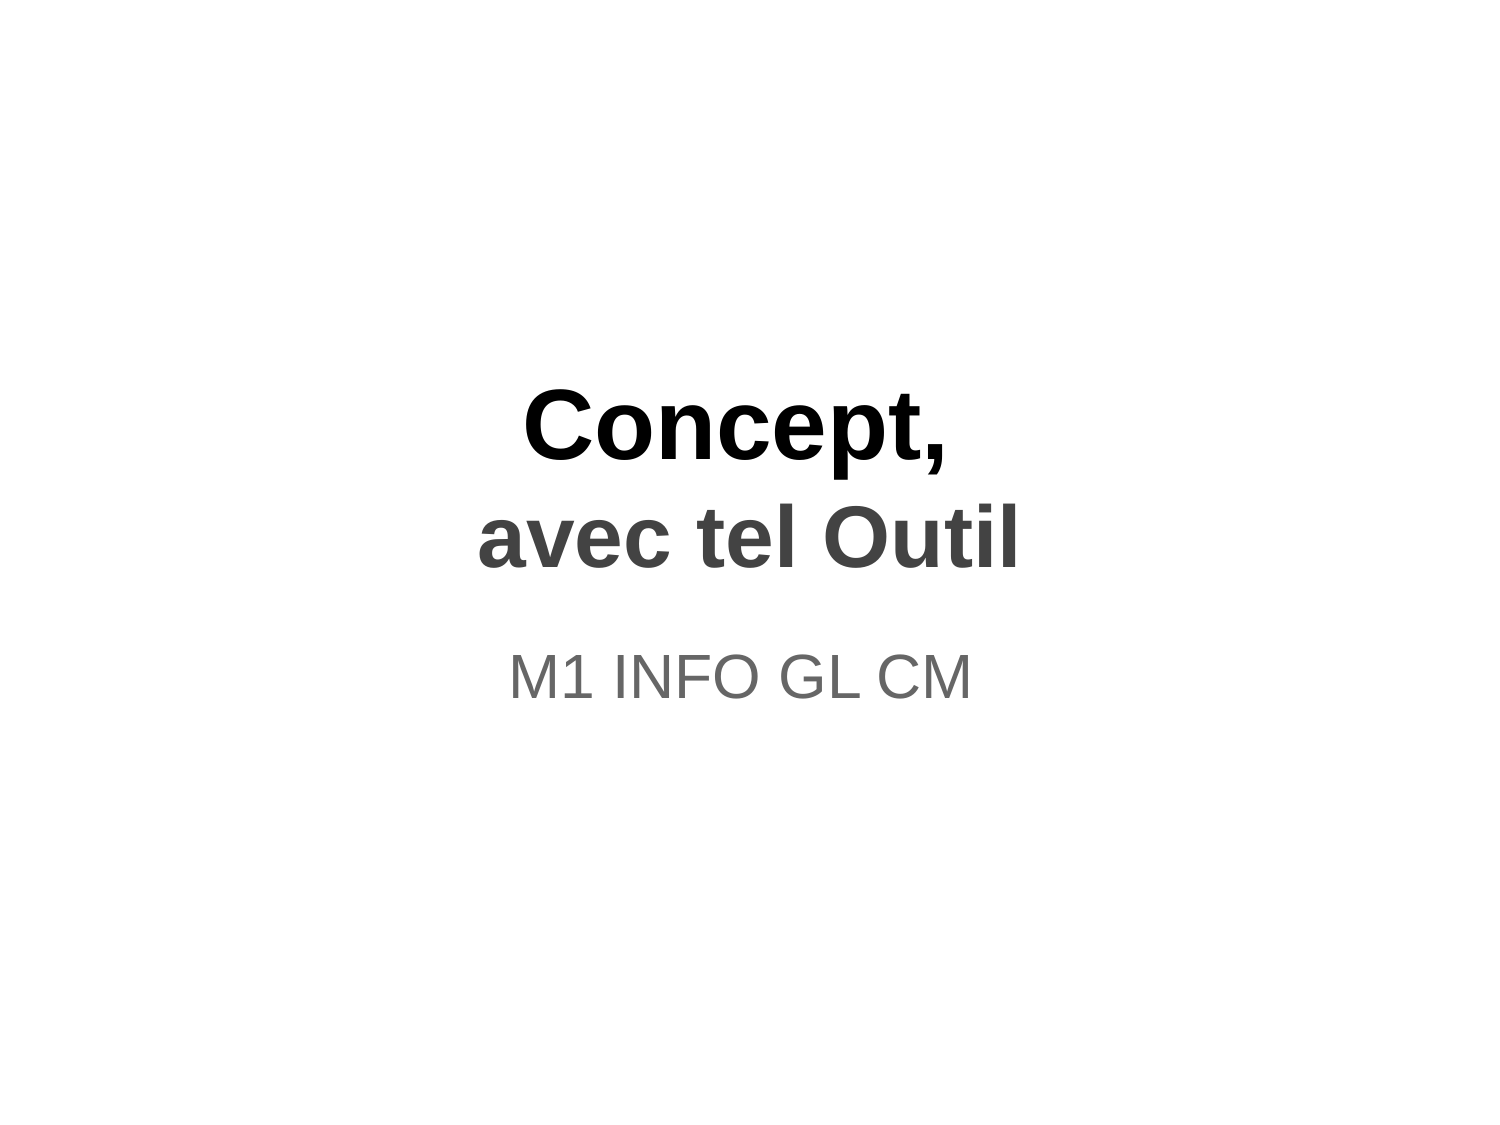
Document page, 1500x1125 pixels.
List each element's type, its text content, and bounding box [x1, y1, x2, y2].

subtitle M1 INFO GL CM [112, 621, 1388, 793]
title Concept, avec tel Outil [112, 346, 1388, 600]
